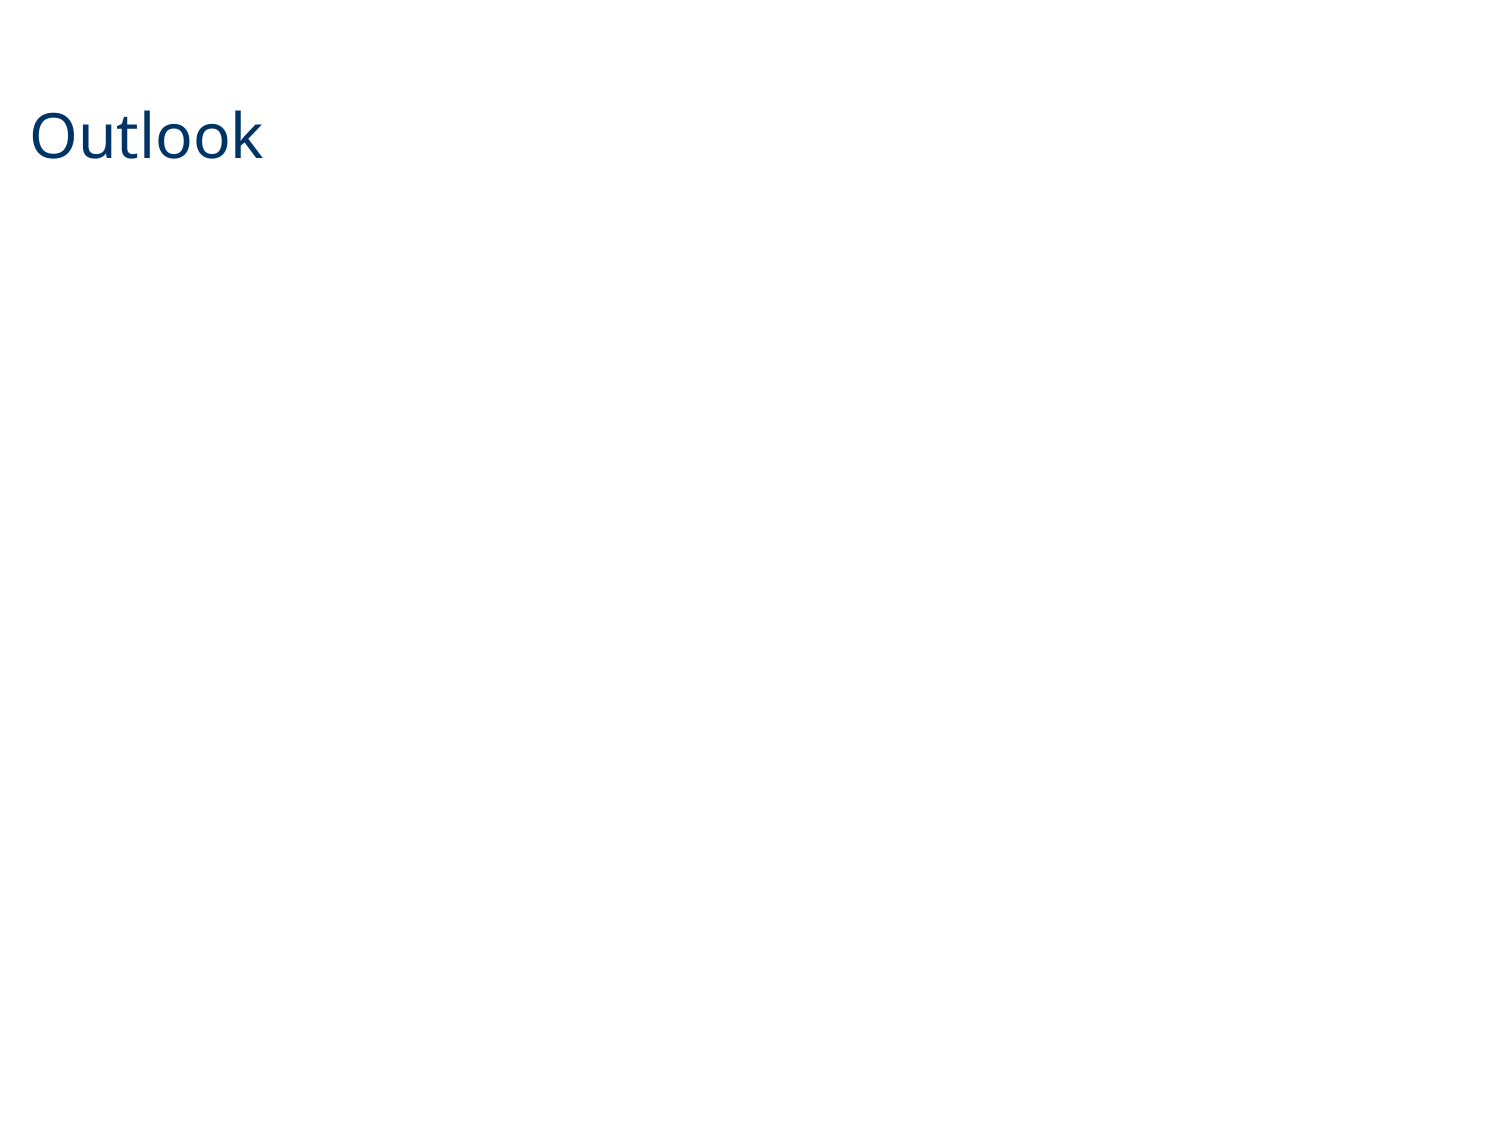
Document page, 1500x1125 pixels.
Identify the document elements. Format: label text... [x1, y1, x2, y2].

title Outlook [29, 103, 1448, 175]
